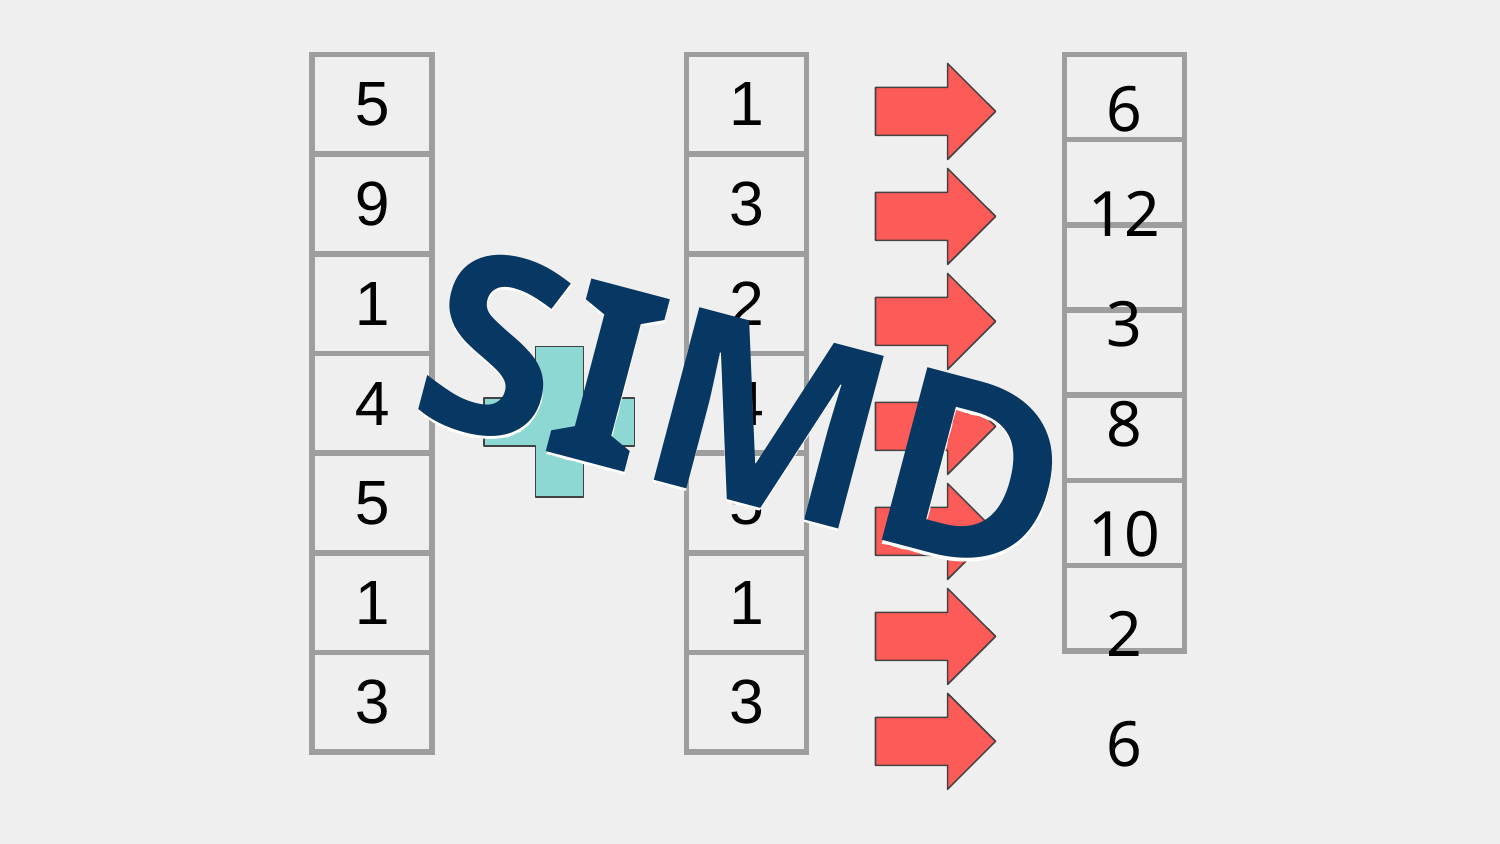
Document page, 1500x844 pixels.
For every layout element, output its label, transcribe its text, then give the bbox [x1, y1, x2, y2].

text_box [875, 168, 996, 265]
table_cell 2 [689, 257, 804, 290]
text_box 6 [1064, 54, 1185, 159]
table_cell 3 [689, 157, 804, 251]
text_box 6 [1064, 688, 1185, 794]
table_cell 3 [689, 655, 804, 749]
table_header 1 [689, 57, 804, 151]
text_box [535, 473, 584, 497]
text_box 12 [1064, 159, 1185, 265]
text_box [875, 693, 996, 790]
text_box [875, 588, 996, 685]
text_box 2 [1064, 579, 1185, 685]
text_box 10 [1108, 478, 1185, 579]
table_cell 4 [315, 356, 429, 450]
table_cell 5 [689, 514, 804, 550]
table_cell 3 [315, 655, 429, 749]
table_cell 1 [315, 556, 429, 650]
table_header 5 [315, 57, 429, 151]
text_box 3 [1064, 268, 1185, 369]
text_box 8 [1101, 369, 1185, 475]
text_box SIMD [338, 183, 1159, 621]
table_cell 1 [689, 556, 804, 650]
text_box [875, 273, 996, 337]
table_cell 9 [315, 157, 429, 251]
text_box [875, 63, 996, 160]
table_cell 5 [315, 456, 429, 550]
table_cell 1 [315, 257, 381, 351]
